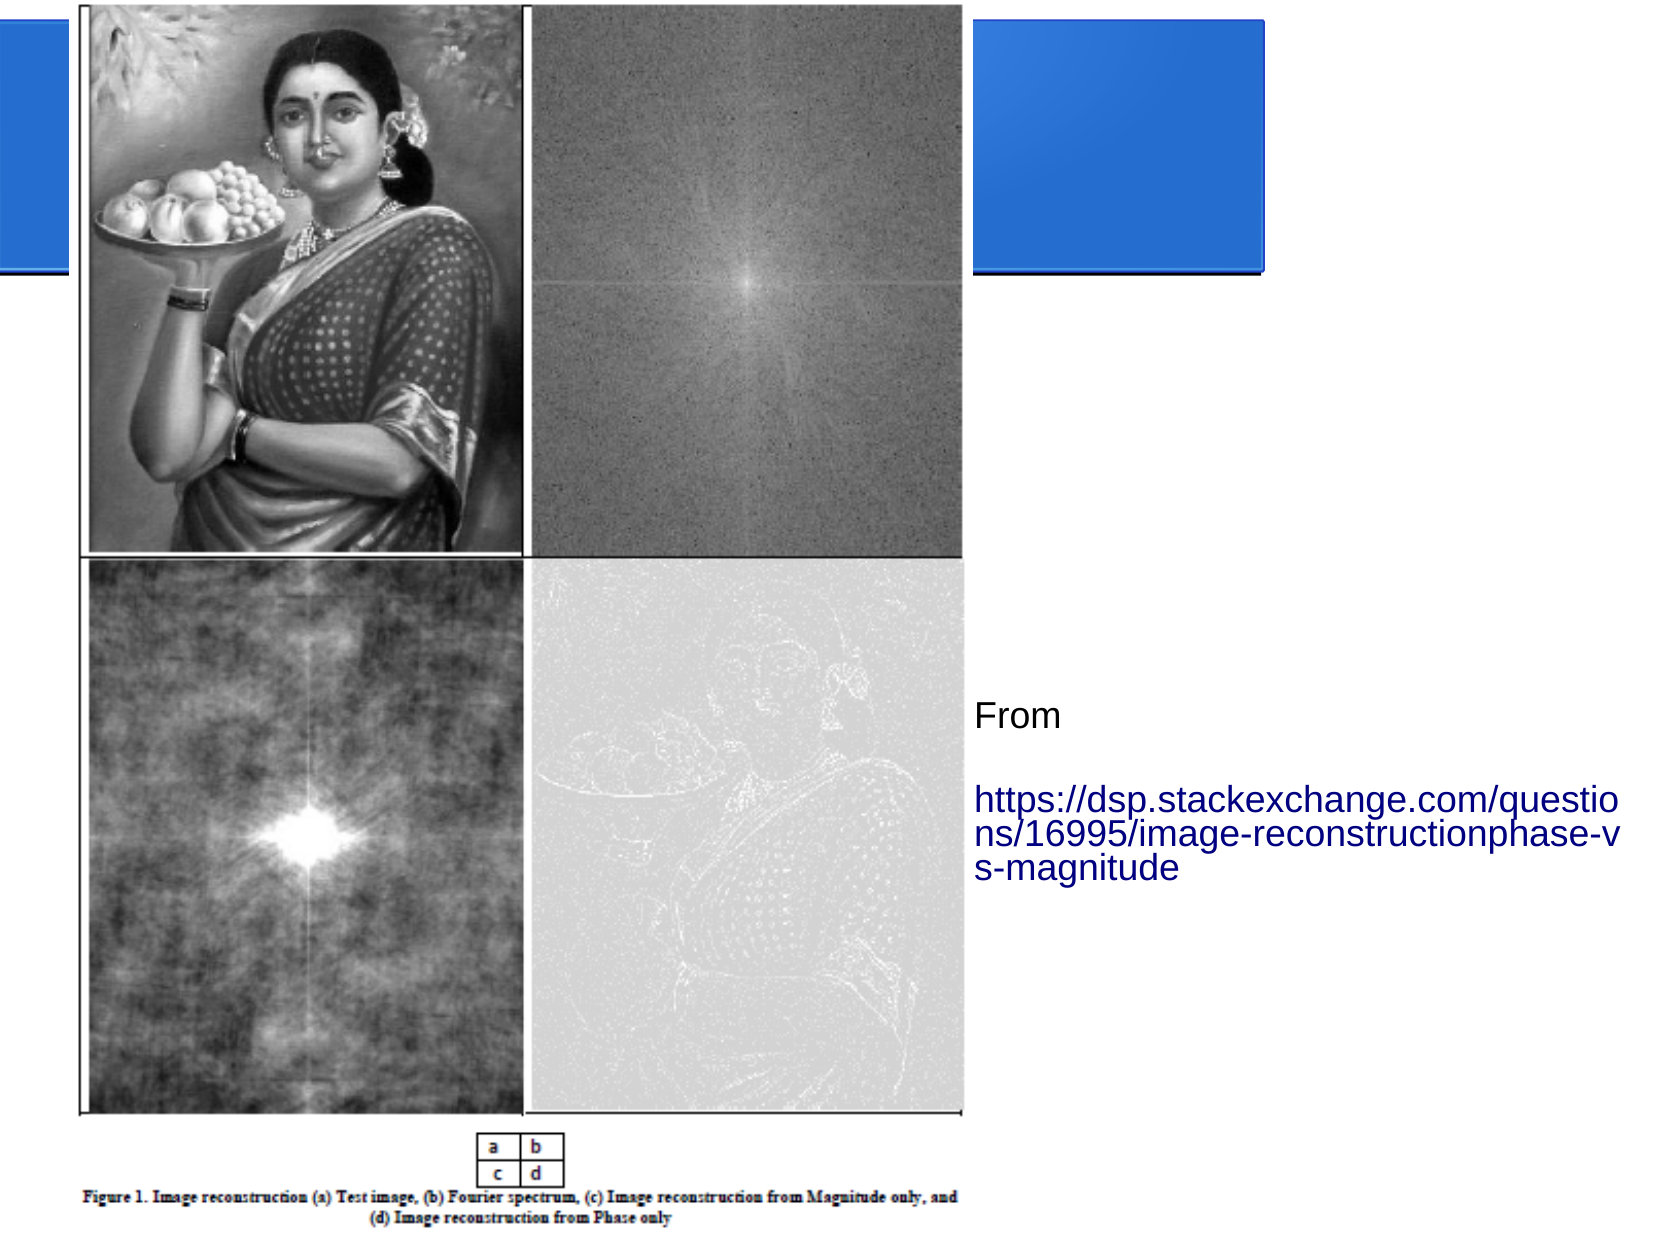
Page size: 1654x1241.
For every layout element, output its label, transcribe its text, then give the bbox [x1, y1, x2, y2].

picture [69, 0, 973, 1238]
text_box From https://dsp.stackexchange.com/questions/16995/image-reconstructionphase-vs-magnitude [959, 687, 1644, 979]
